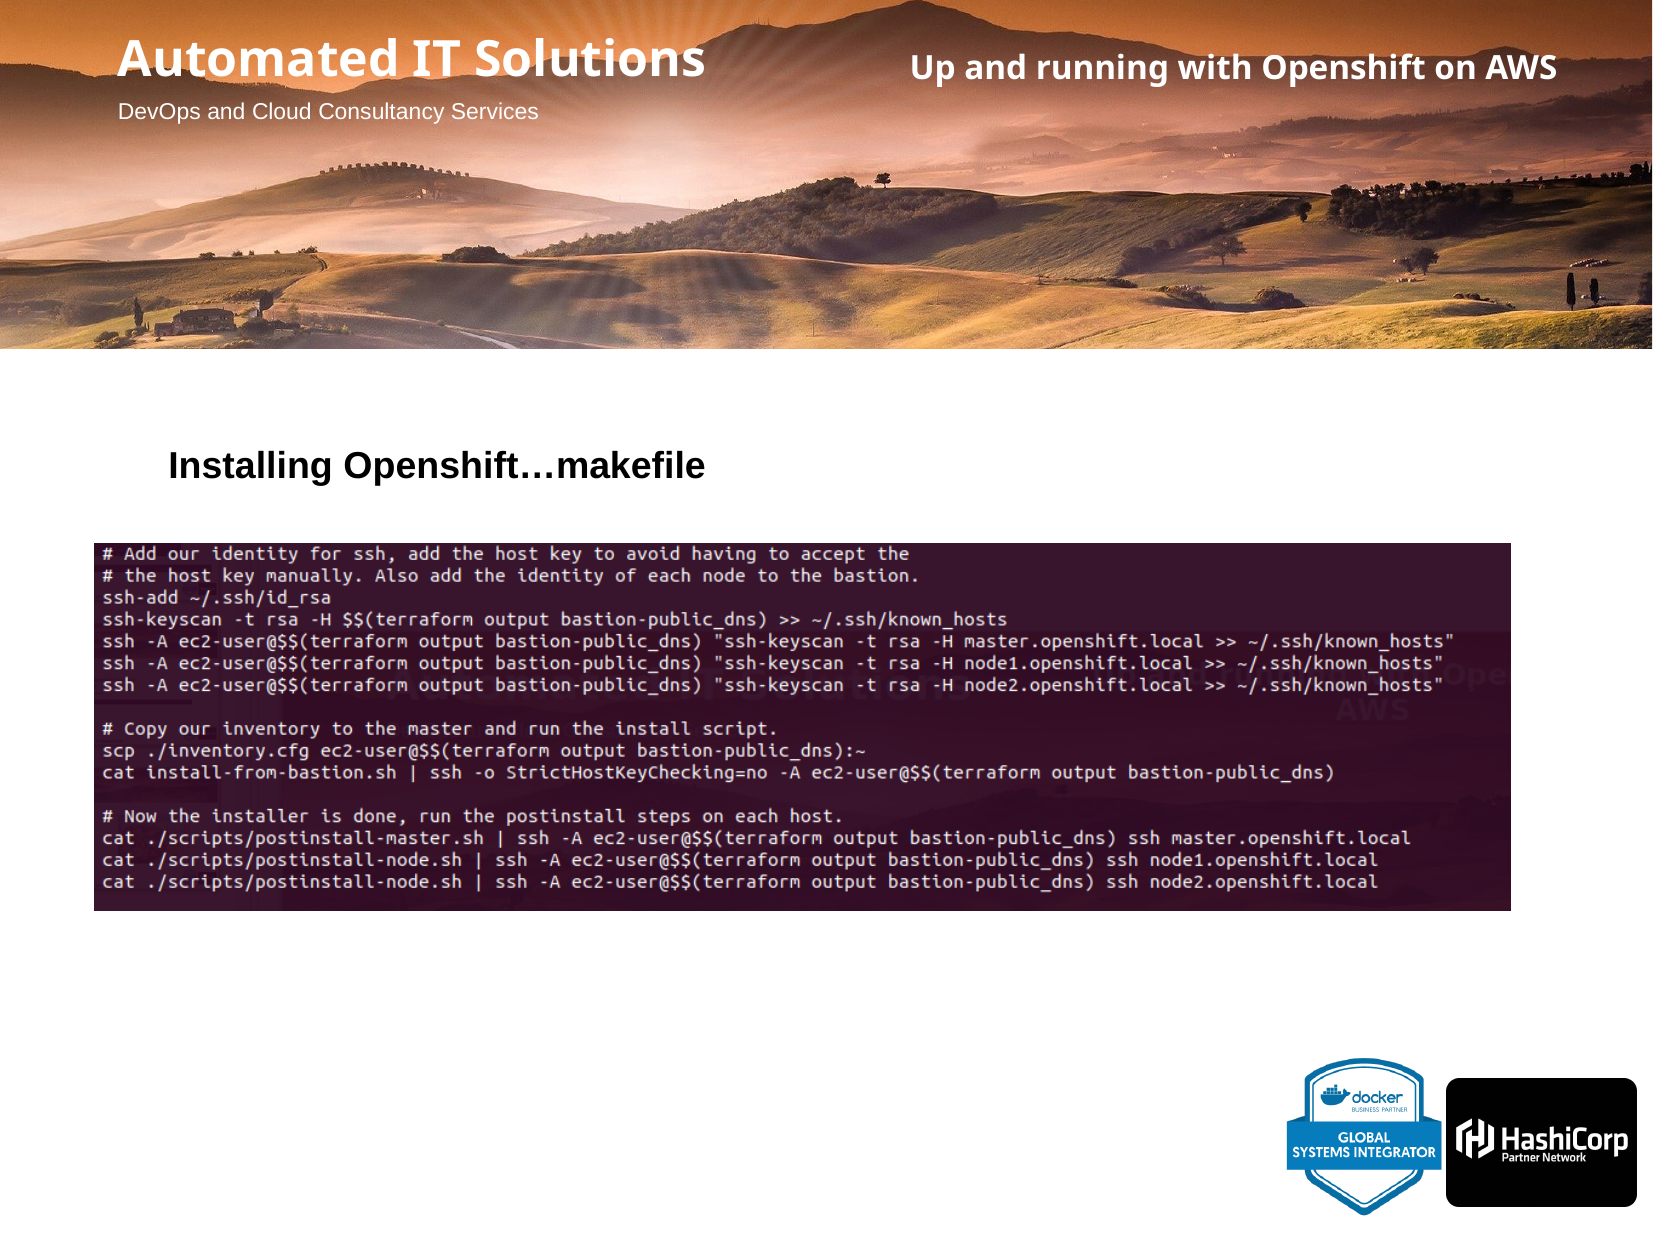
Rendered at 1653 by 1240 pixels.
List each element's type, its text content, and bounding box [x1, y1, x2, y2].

picture [94, 543, 1511, 911]
text_box Installing Openshift…makefile [153, 437, 1489, 543]
picture [0, 0, 1653, 349]
picture [1517, 1078, 1637, 1207]
text_box Up and running with Openshift on AWS [885, 46, 1582, 87]
text_box [94, 413, 1607, 1240]
